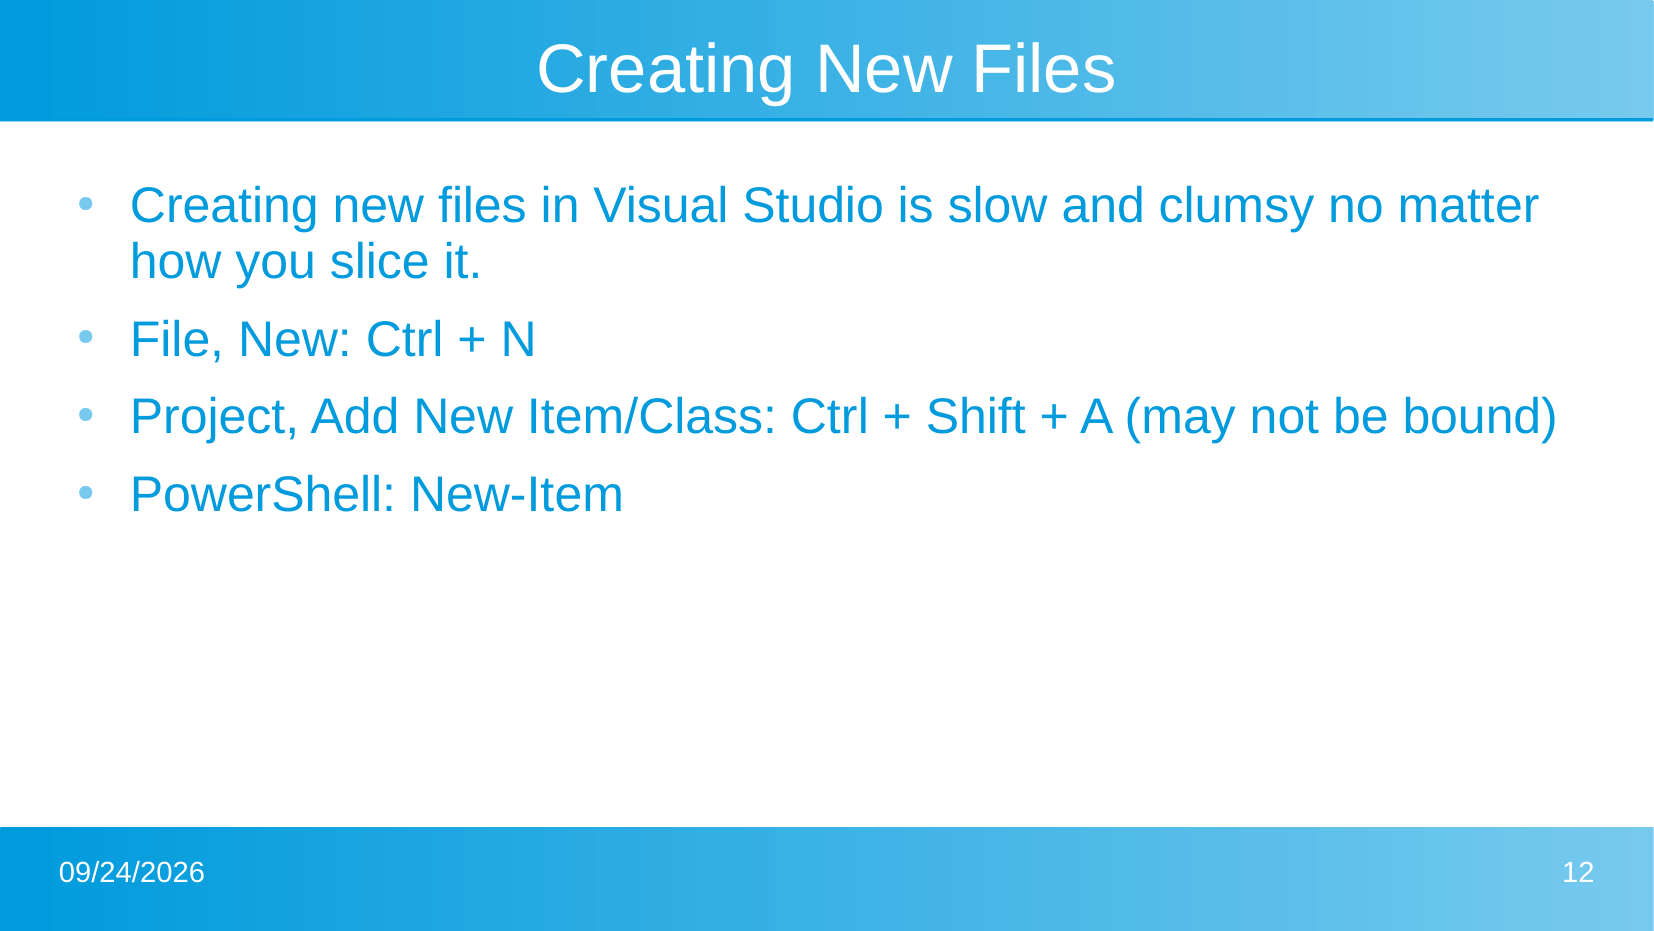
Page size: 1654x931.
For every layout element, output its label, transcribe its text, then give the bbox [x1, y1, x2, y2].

list Creating new files in Visual Studio is slow and clumsy no matter how you slice it. File, New: Ctrl + N Project, Add New Item/Class: Ctrl + Shift + A (may not be bound) PowerShell: New-Item [59, 177, 1595, 768]
title Creating New Files [59, 29, 1595, 108]
